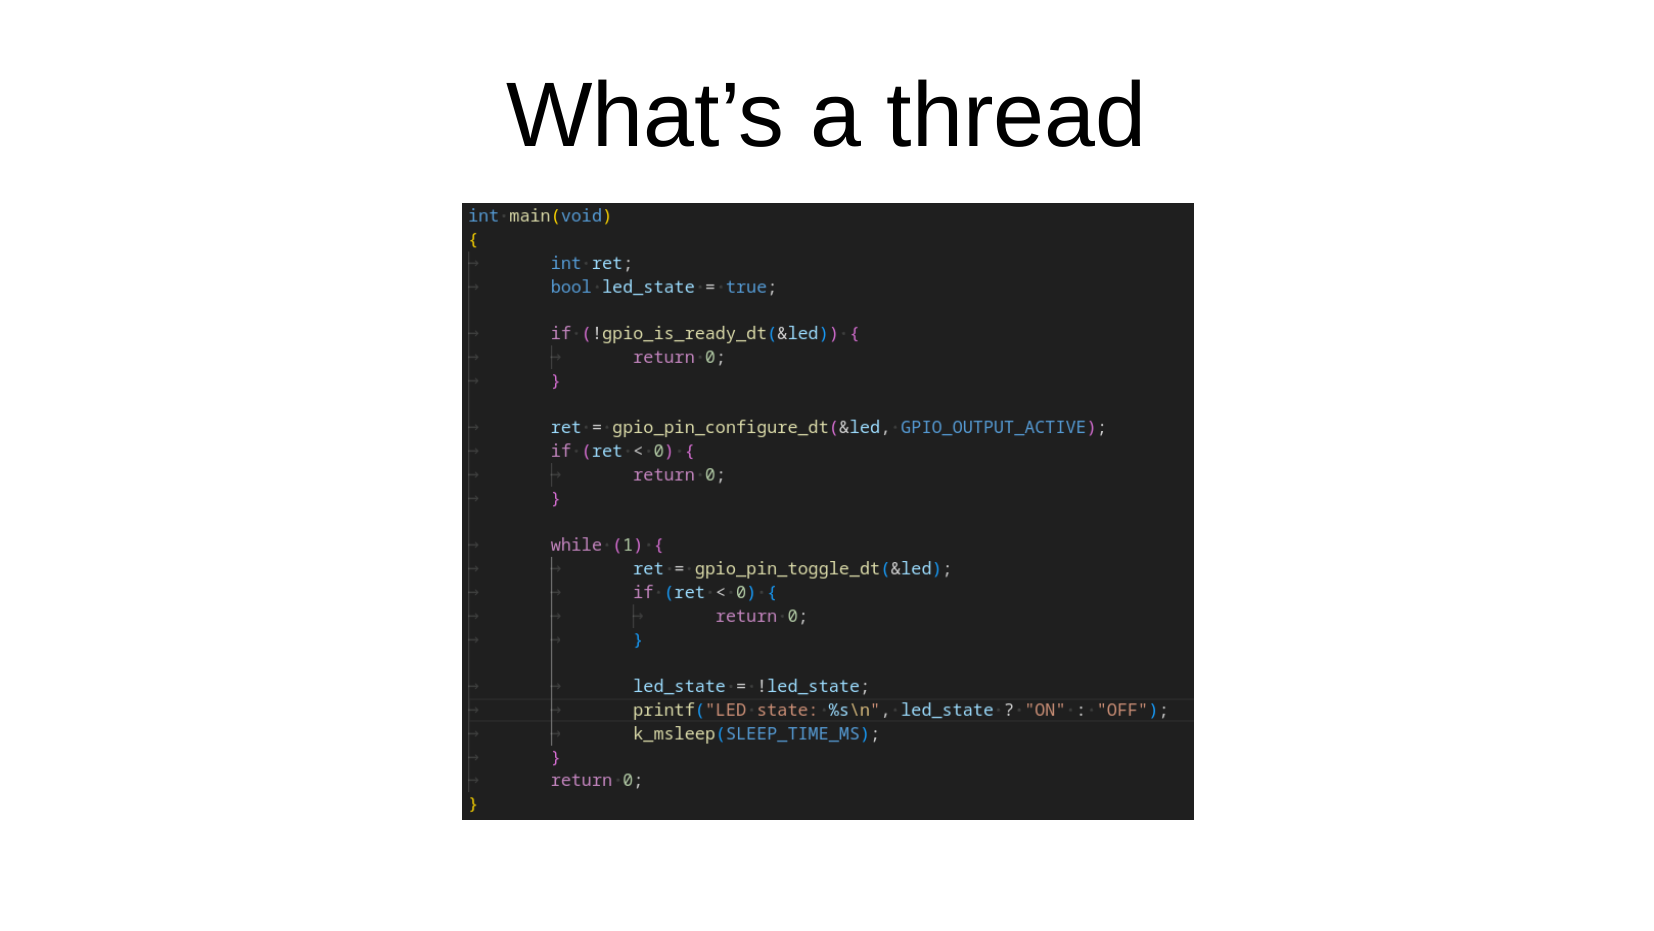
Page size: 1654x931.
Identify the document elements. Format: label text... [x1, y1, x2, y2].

title What’s a thread [82, 37, 1571, 193]
picture [462, 203, 1194, 820]
